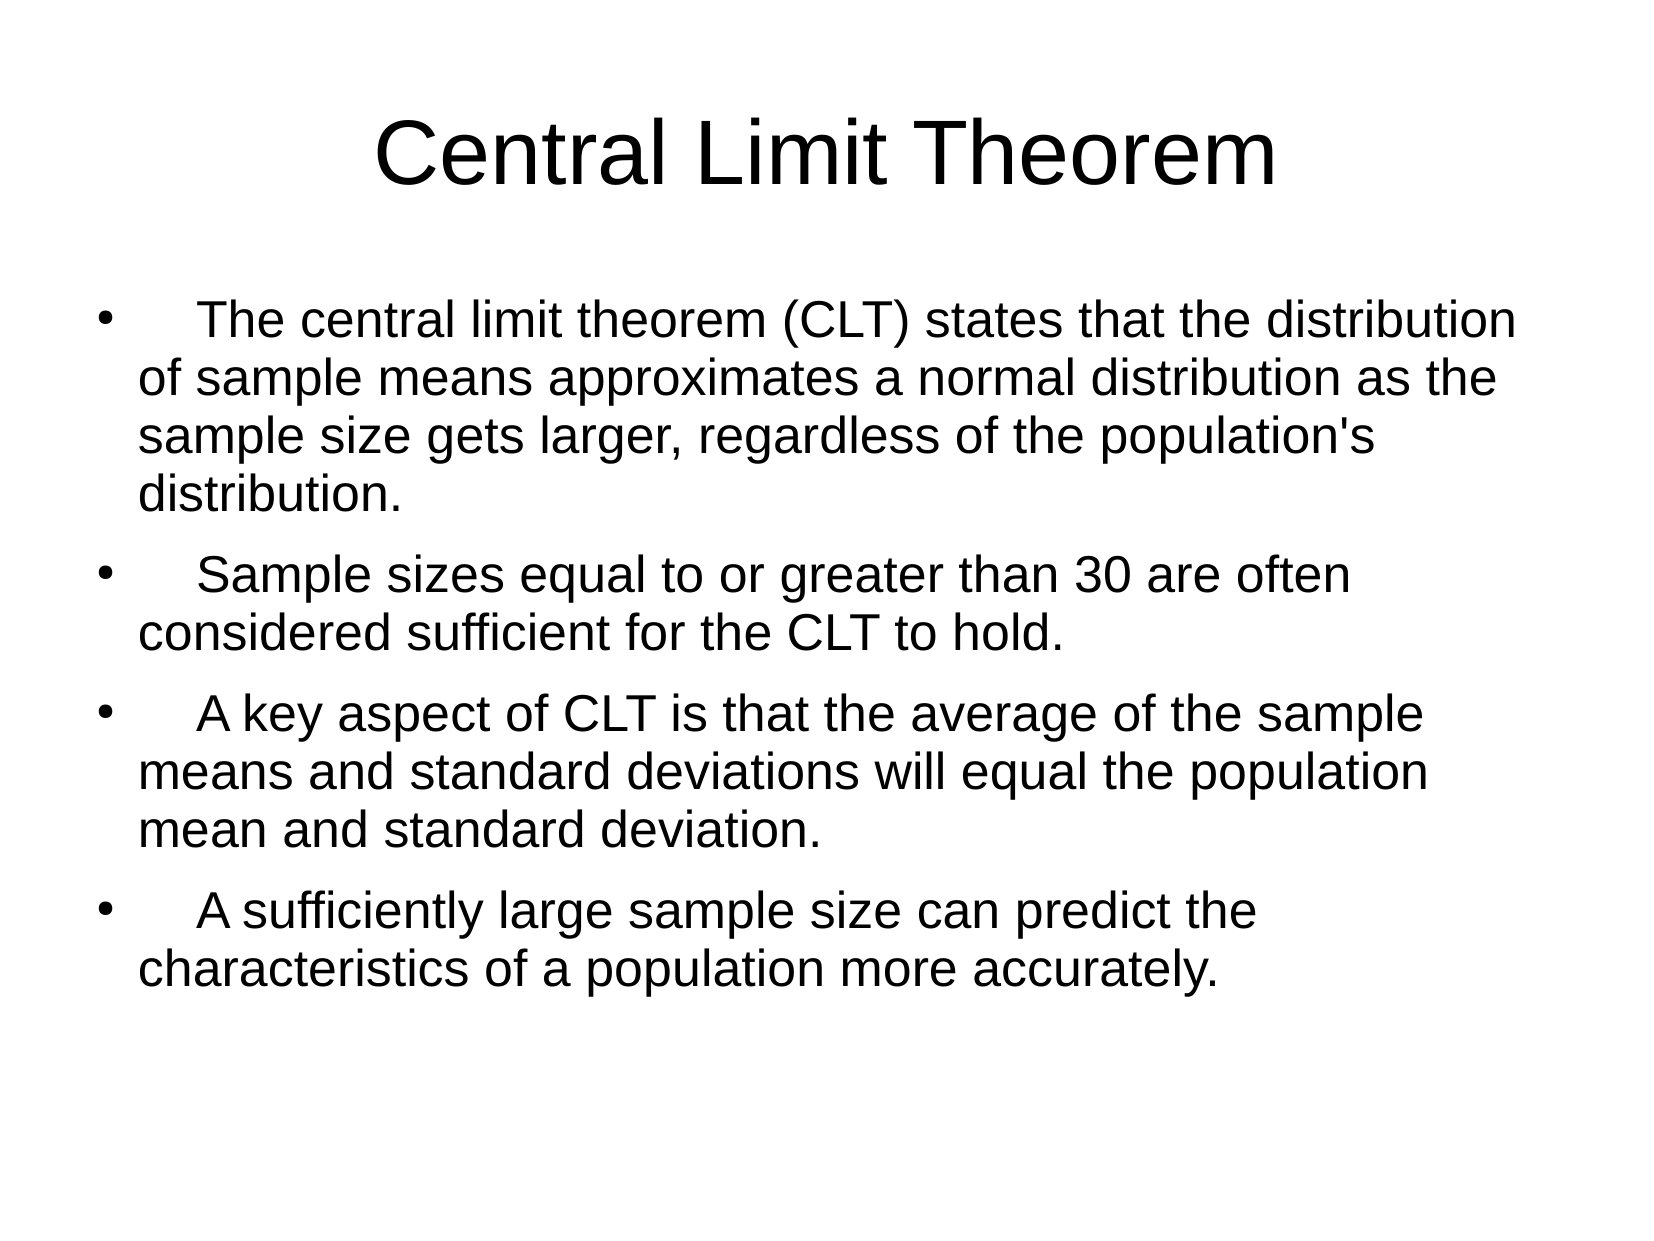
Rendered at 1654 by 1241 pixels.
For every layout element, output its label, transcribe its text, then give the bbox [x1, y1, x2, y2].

list The central limit theorem (CLT) states that the distribution of sample means approximates a normal distribution as the sample size gets larger, regardless of the population's distribution. Sample sizes equal to or greater than 30 are often considered sufficient for the CLT to hold. A key aspect of CLT is that the average of the sample means and standard deviations will equal the population mean and standard deviation. A sufficiently large sample size can predict the characteristics of a population more accurately. [82, 290, 1571, 1010]
title Central Limit Theorem [82, 49, 1571, 257]
